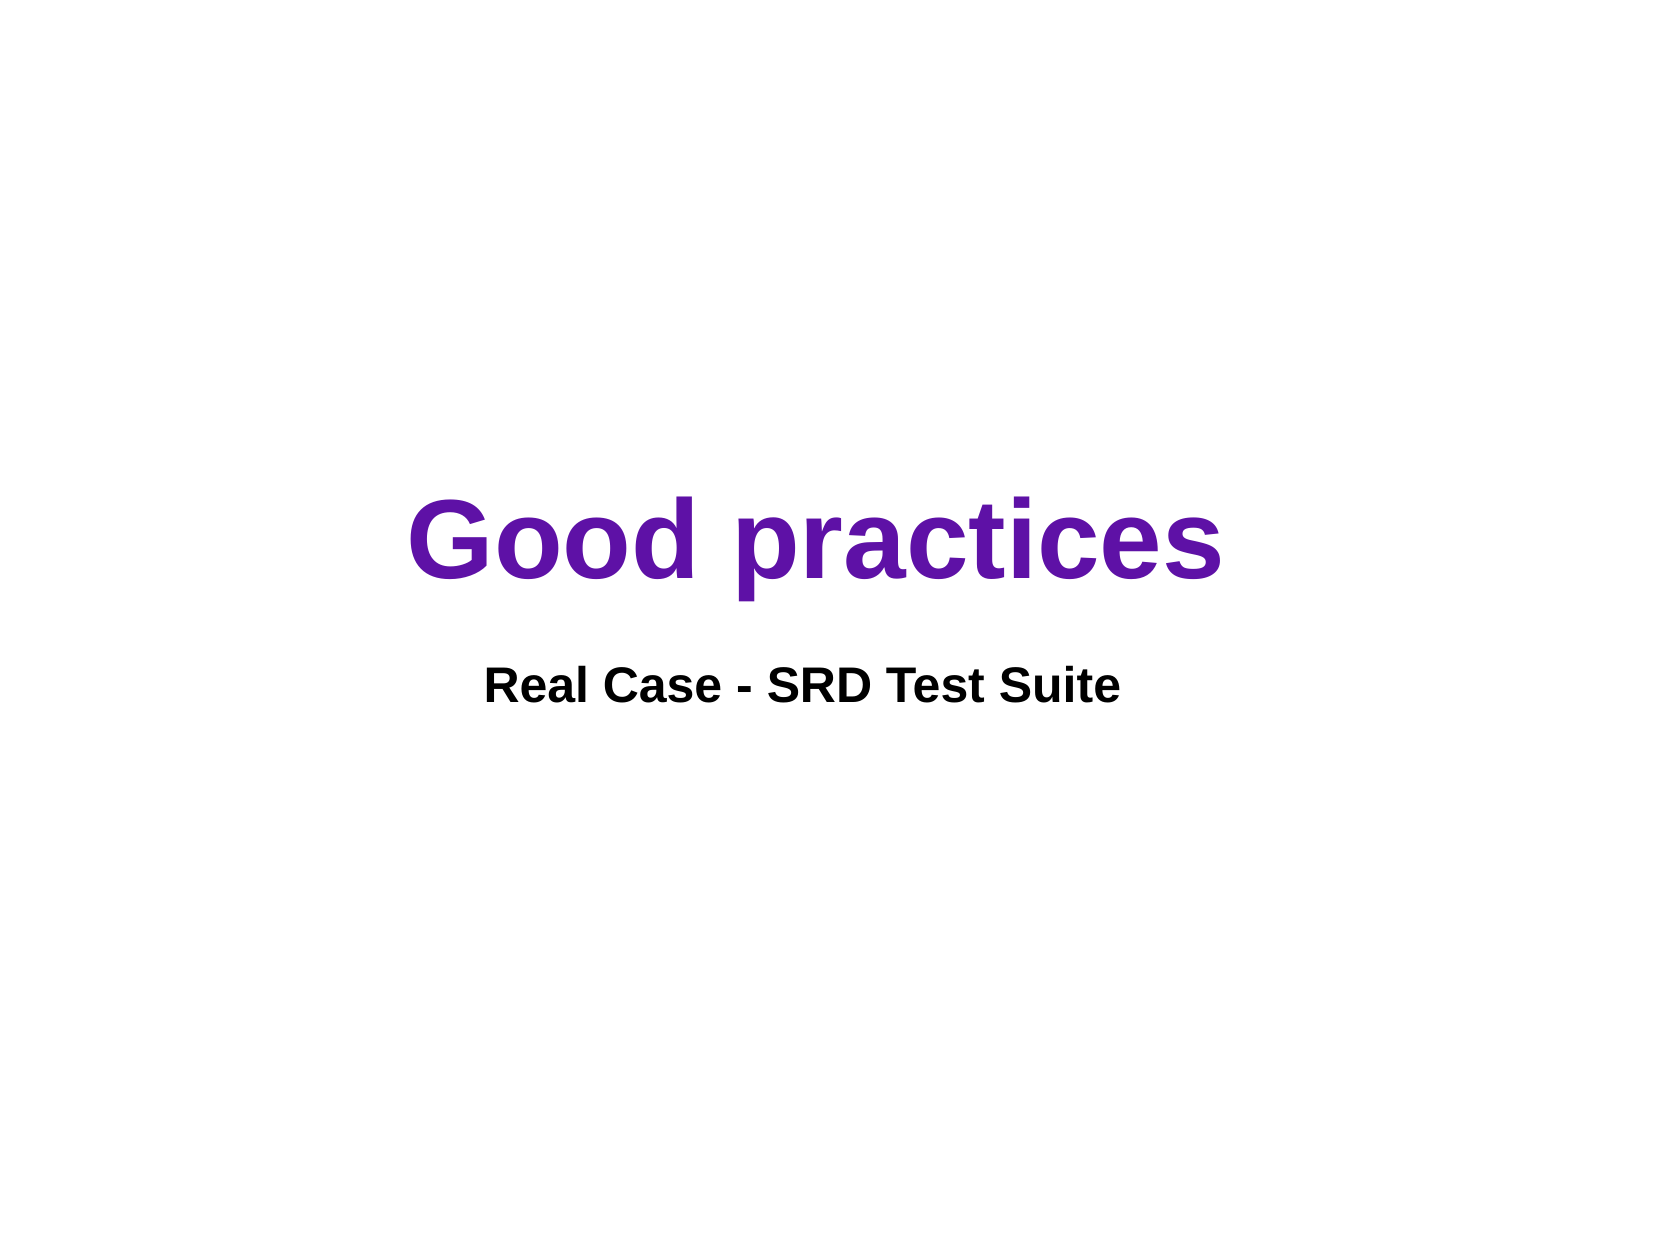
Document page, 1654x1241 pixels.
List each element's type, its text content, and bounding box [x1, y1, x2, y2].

title Good practices [71, 435, 1561, 646]
text_box Real Case - SRD Test Suite [450, 649, 1156, 721]
